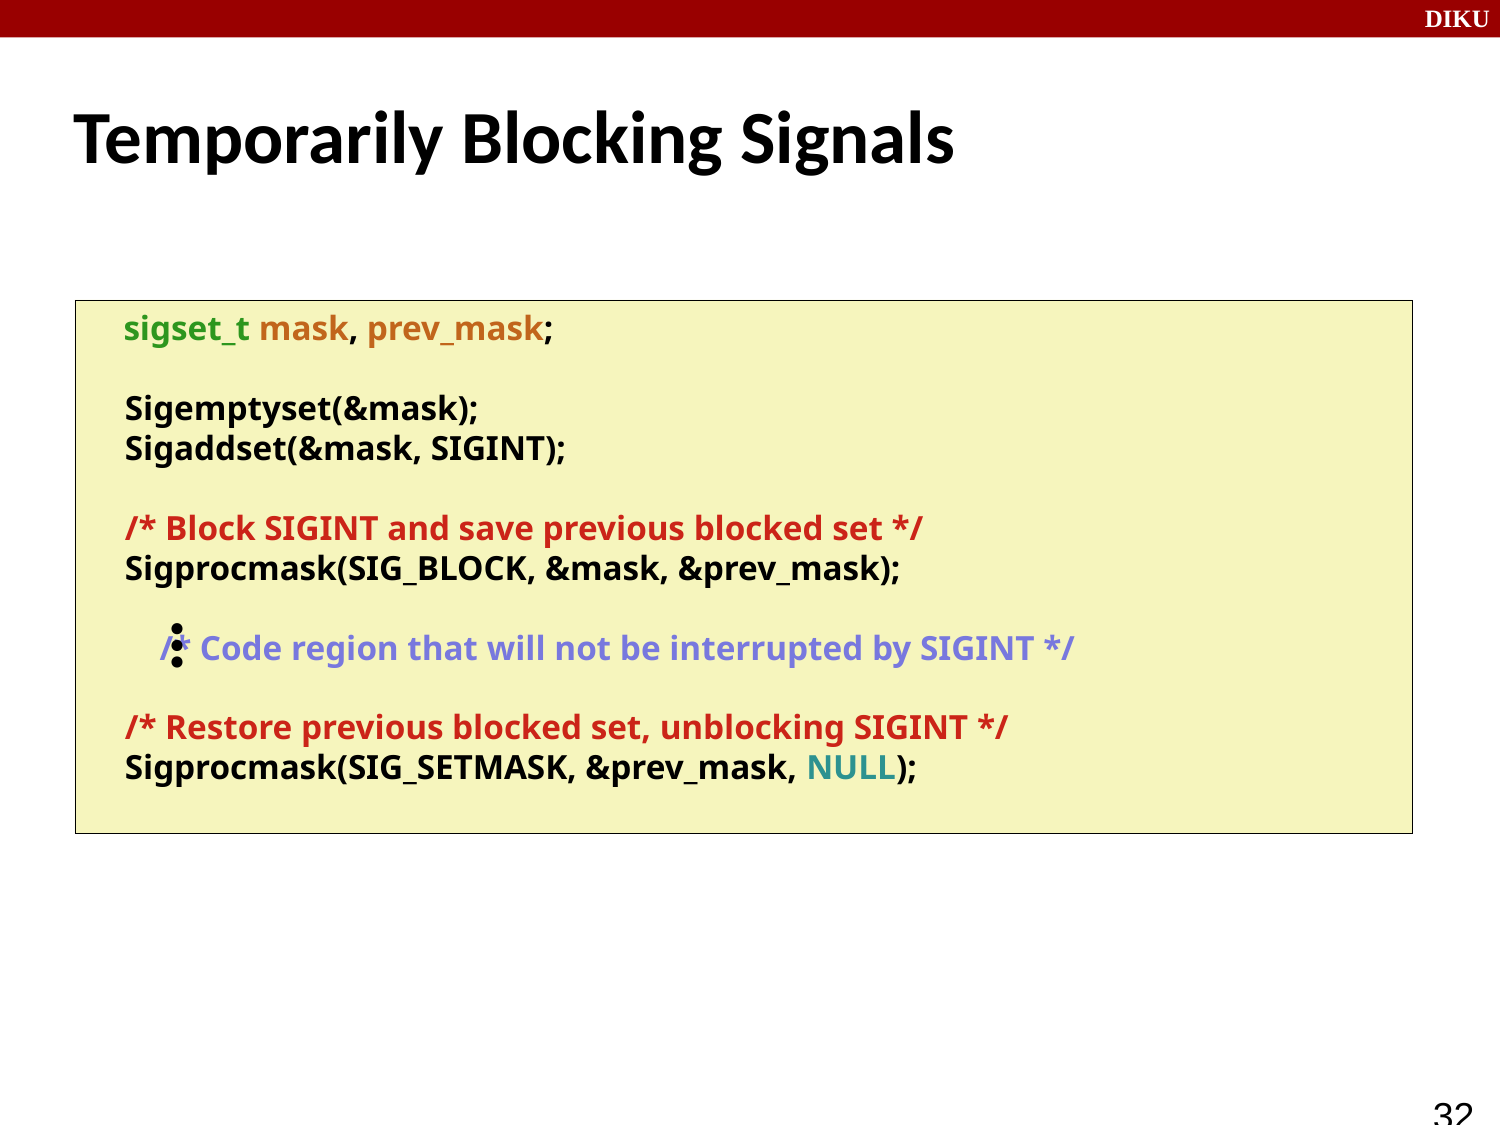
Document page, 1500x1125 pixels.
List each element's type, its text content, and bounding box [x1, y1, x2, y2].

text_box … [99, 550, 205, 688]
text_box Temporarily Blocking Signals [58, 71, 1063, 197]
text_box sigset_t mask, prev_mask; Sigemptyset(&mask); Sigaddset(&mask, SIGINT); /* Block SIGINT and save previous blocked set */ Sigprocmask(SIG_BLOCK, &mask, &prev_mask); /* Code region that will not be interrupted by SIGINT */ /* Restore previous blocked set, unblocking SIGINT */ Sigprocmask(SIG_SETMASK, &prev_mask, NULL); [74, 299, 1413, 834]
